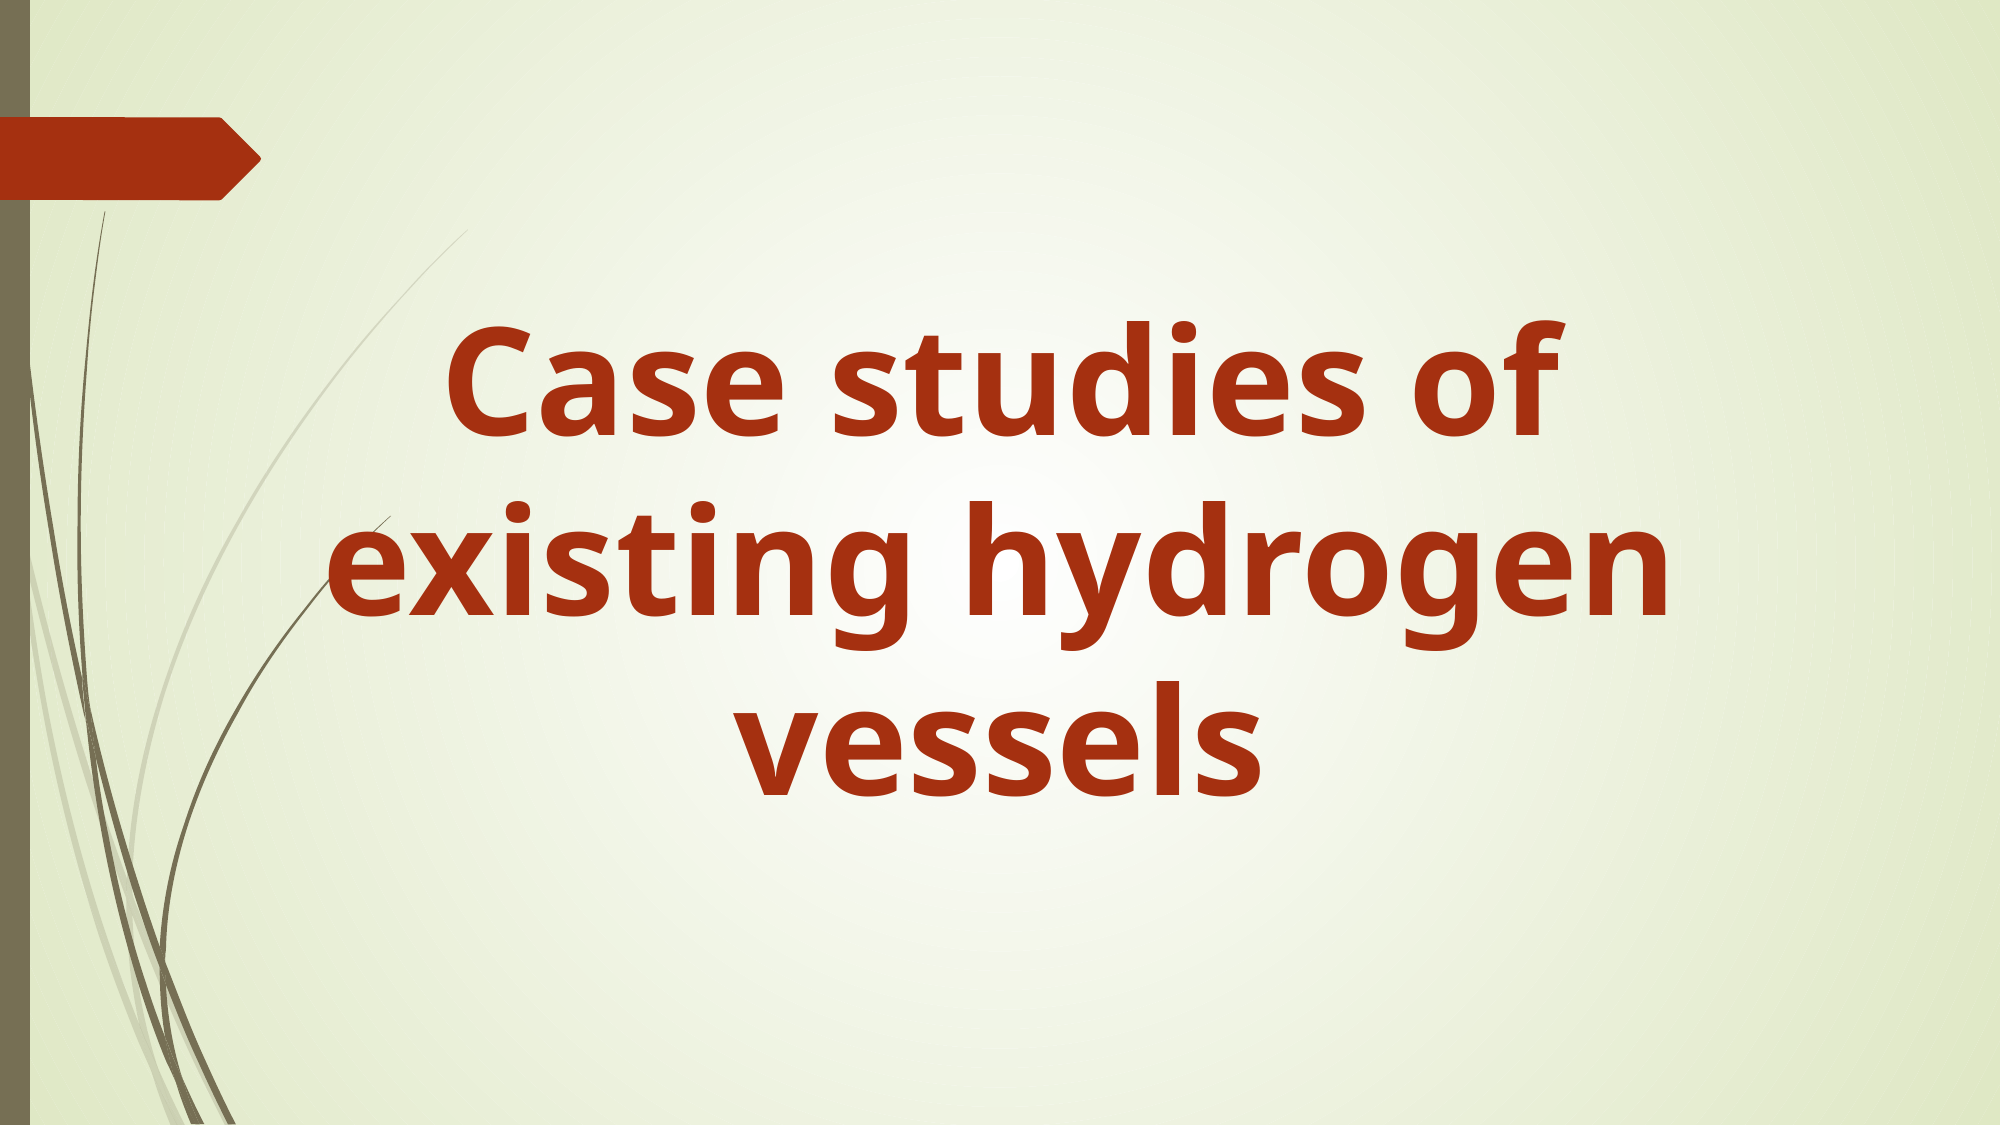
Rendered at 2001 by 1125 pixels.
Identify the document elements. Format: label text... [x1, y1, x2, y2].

title Case studies of existing hydrogen vessels [212, 278, 1788, 847]
